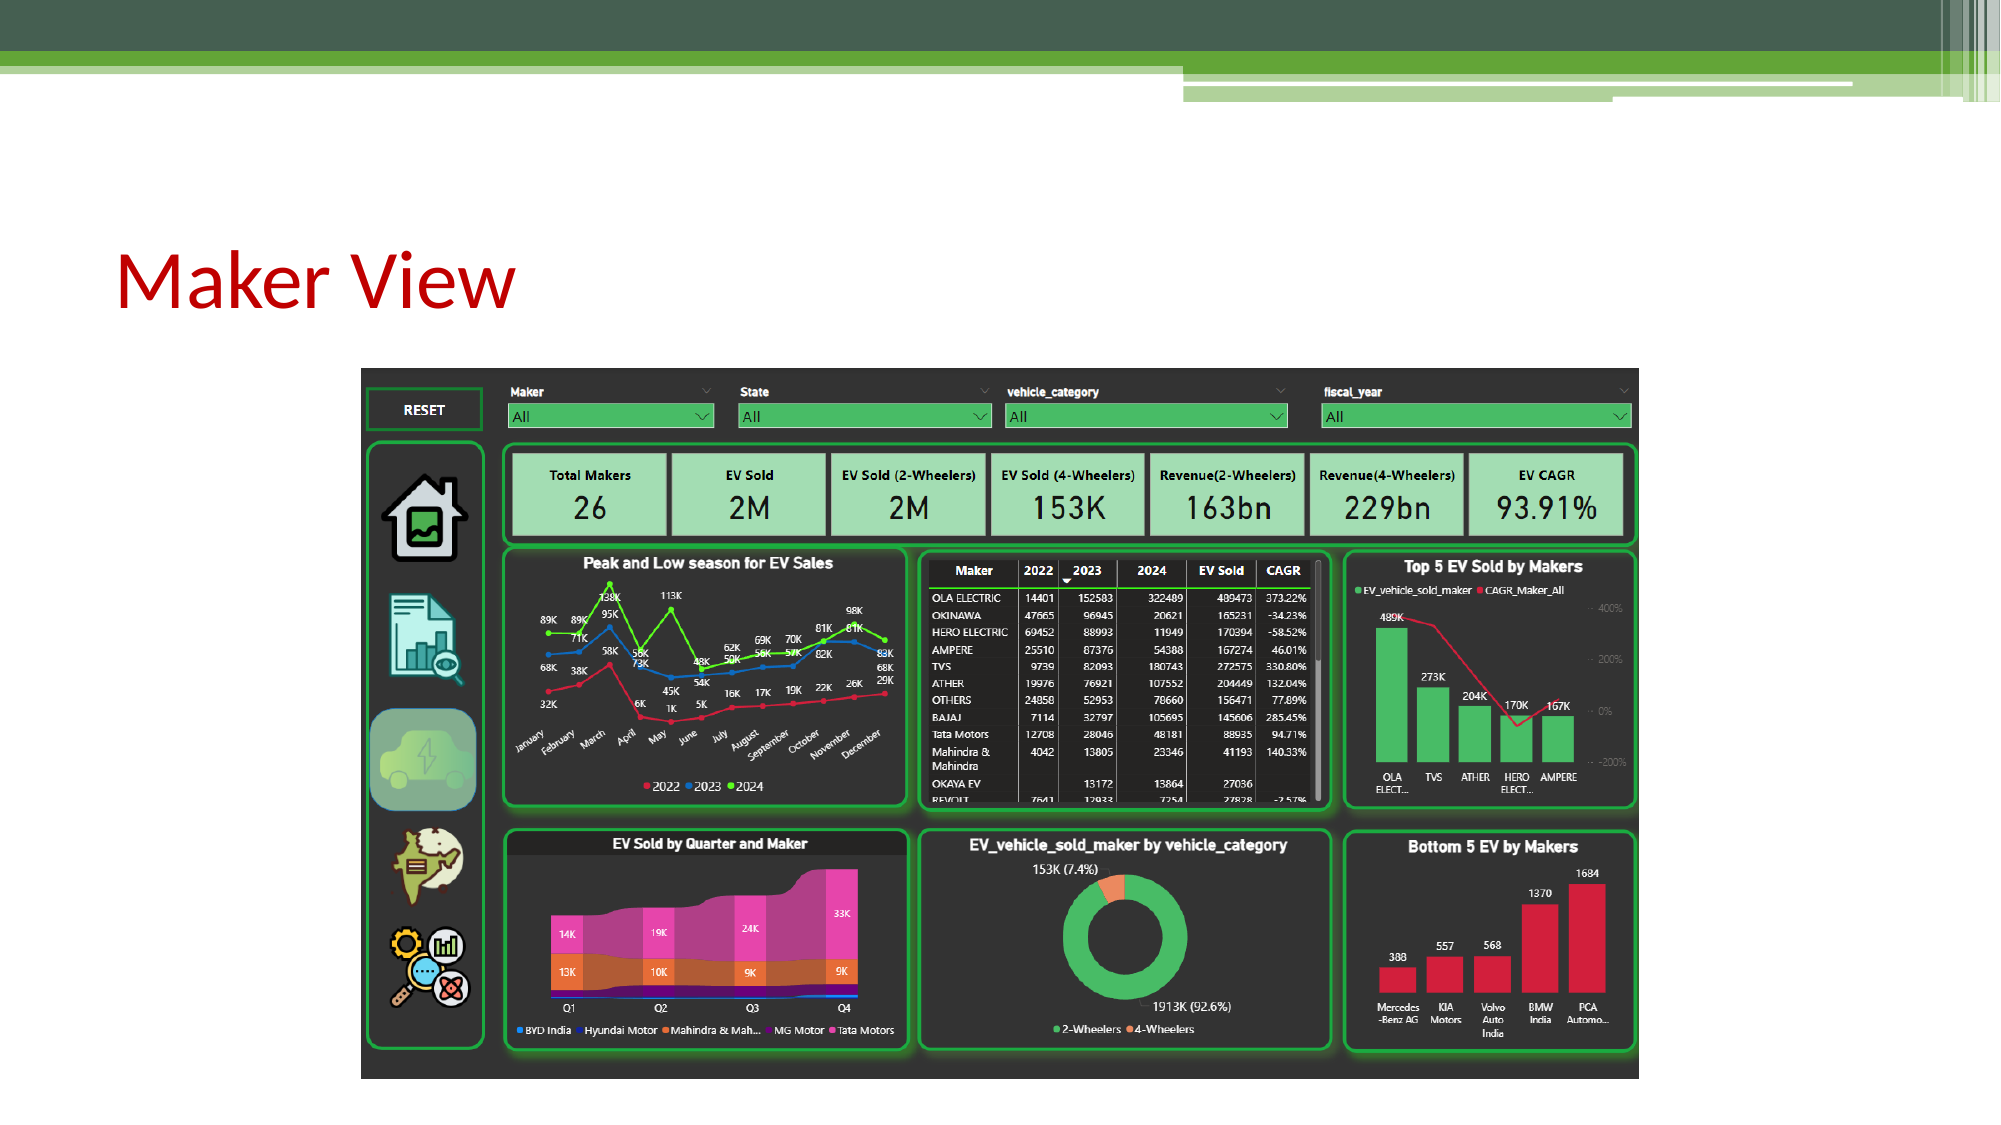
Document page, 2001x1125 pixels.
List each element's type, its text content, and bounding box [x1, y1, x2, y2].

title Maker View [99, 187, 1900, 363]
picture [361, 369, 1639, 1079]
